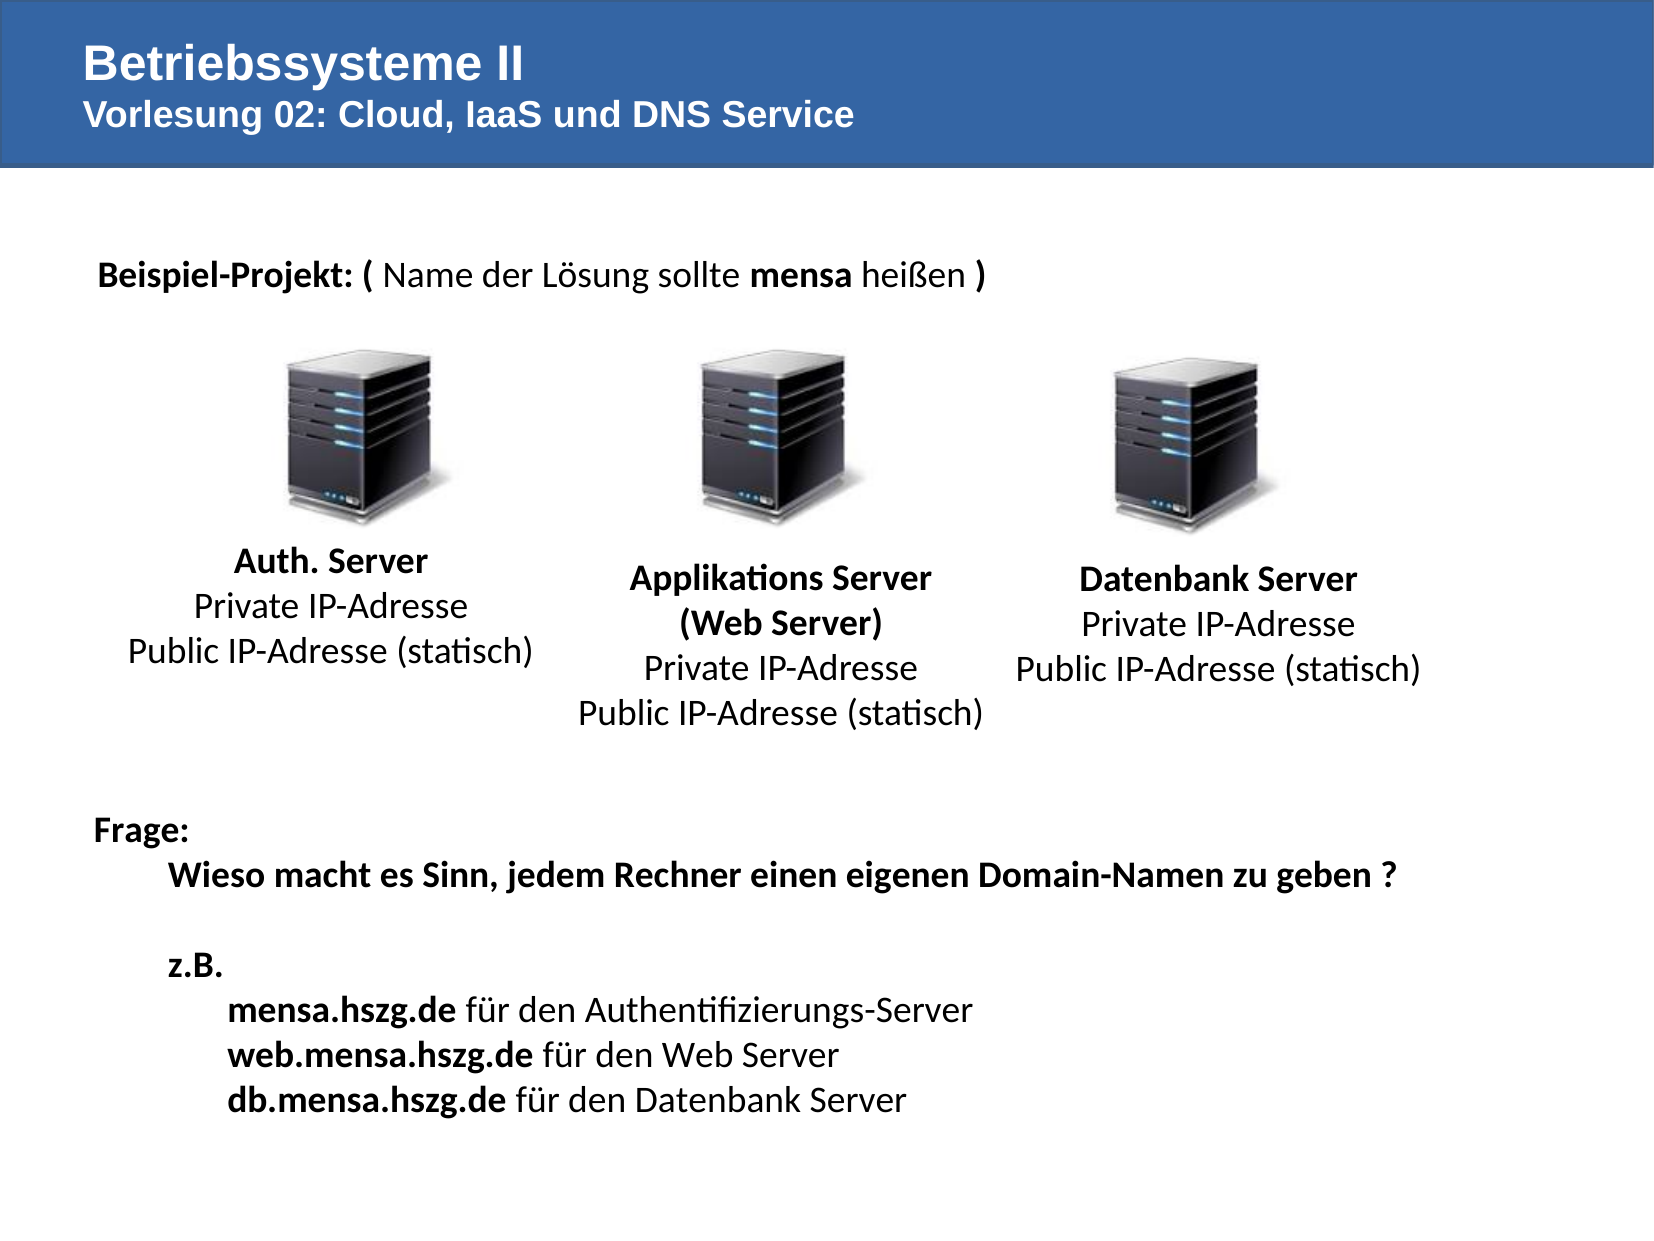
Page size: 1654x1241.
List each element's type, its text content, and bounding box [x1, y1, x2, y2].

title Betriebssysteme II Vorlesung 02: Cloud, IaaS und DNS Service [82, 29, 1571, 136]
text_box Applikations Server (Web Server) Private IP-Adresse Public IP-Adresse (statisch) [560, 545, 1003, 743]
picture [1098, 344, 1291, 537]
text_box Datenbank Server Private IP-Adresse Public IP-Adresse (statisch) [997, 546, 1440, 698]
picture [271, 336, 464, 528]
text_box Frage: Wieso macht es Sinn, jedem Rechner einen eigenen Domain-Namen zu geben ? z.B. mensa.hszg.de für den Authentifizierungs-Server web.mensa.hszg.de für den Web Server db.mensa.hszg.de für den Datenbank Server [79, 797, 1501, 1131]
picture [685, 336, 878, 529]
text_box Beispiel-Projekt: ( Name der Lösung sollte mensa heißen ) [83, 242, 1595, 302]
text_box Auth. Server Private IP-Adresse Public IP-Adresse (statisch) [110, 528, 553, 681]
